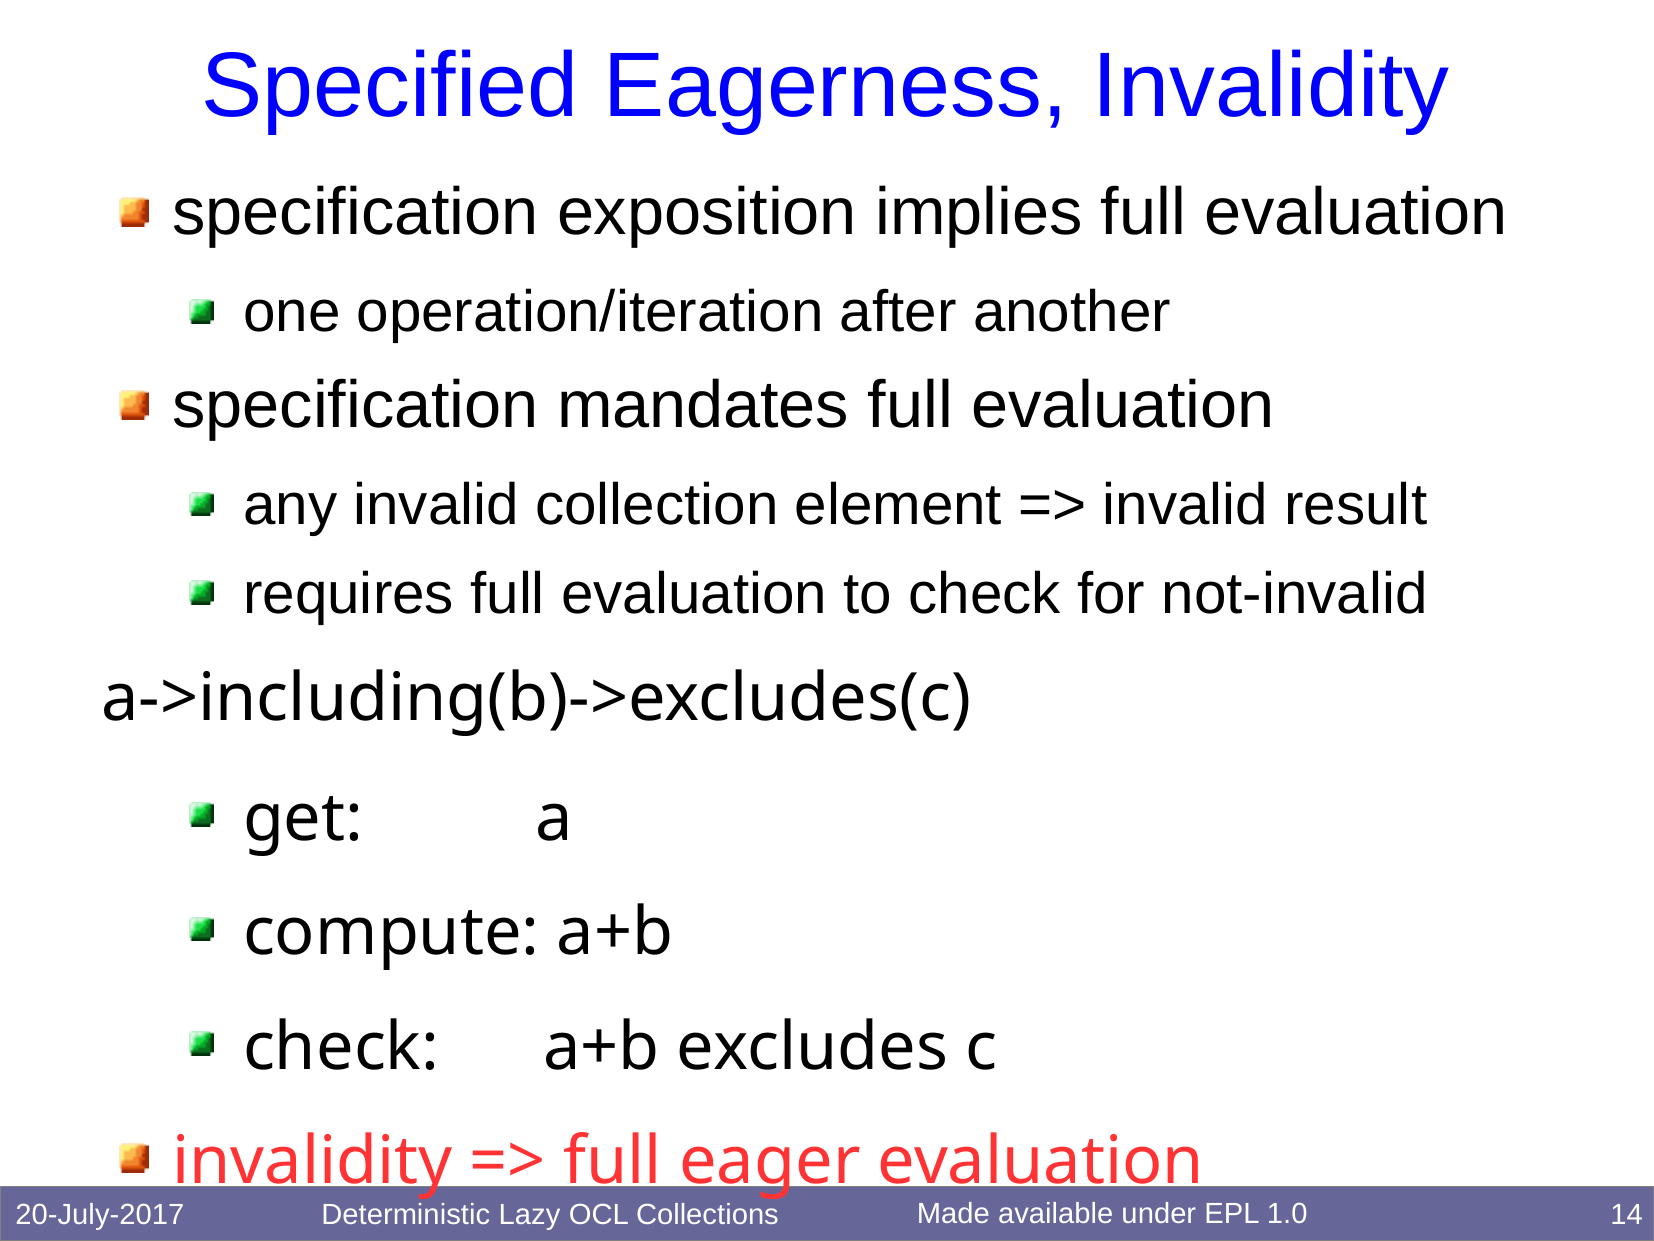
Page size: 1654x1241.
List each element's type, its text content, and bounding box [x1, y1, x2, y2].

list specification exposition implies full evaluation one operation/iteration after another specification mandates full evaluation any invalid collection element => invalid result requires full evaluation to check for not-invalid a->including(b)->excludes(c) get: a compute: a+b check: a+b excludes c invalidity => full eager evaluation [101, 174, 1590, 1223]
title Specified Eagerness, Invalidity [82, 17, 1571, 153]
